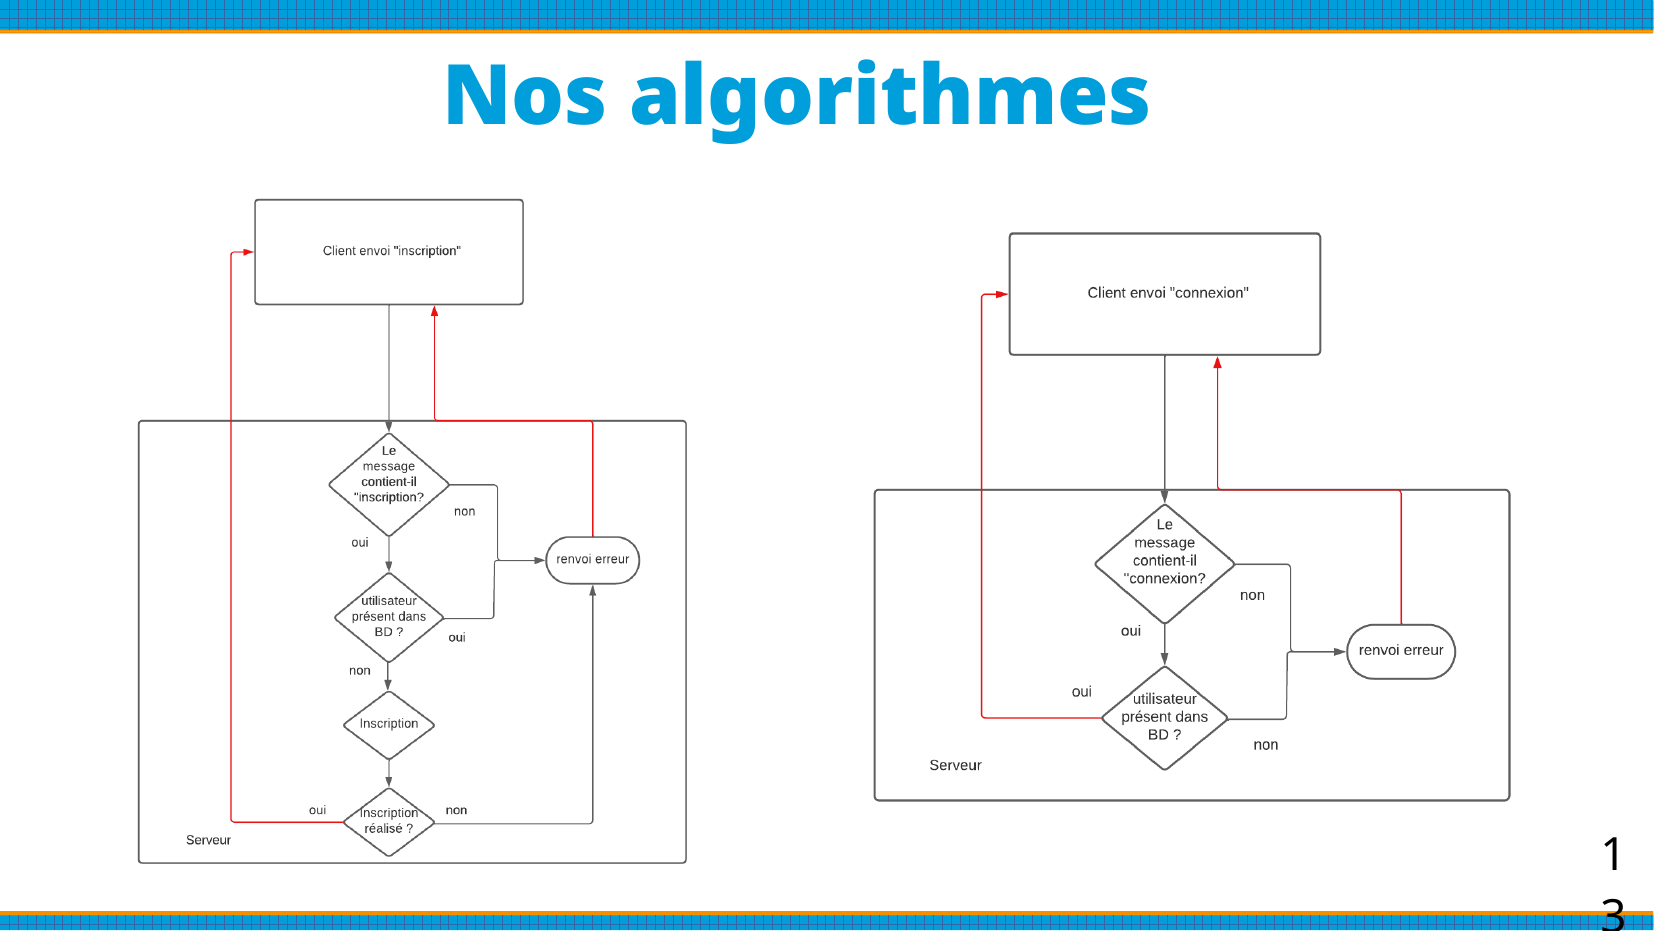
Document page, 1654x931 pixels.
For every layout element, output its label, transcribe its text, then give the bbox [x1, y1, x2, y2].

subtitle Nos algorithmes [413, 29, 1182, 155]
picture [847, 206, 1536, 827]
text_box 13 [1594, 852, 1654, 916]
picture [115, 176, 709, 886]
